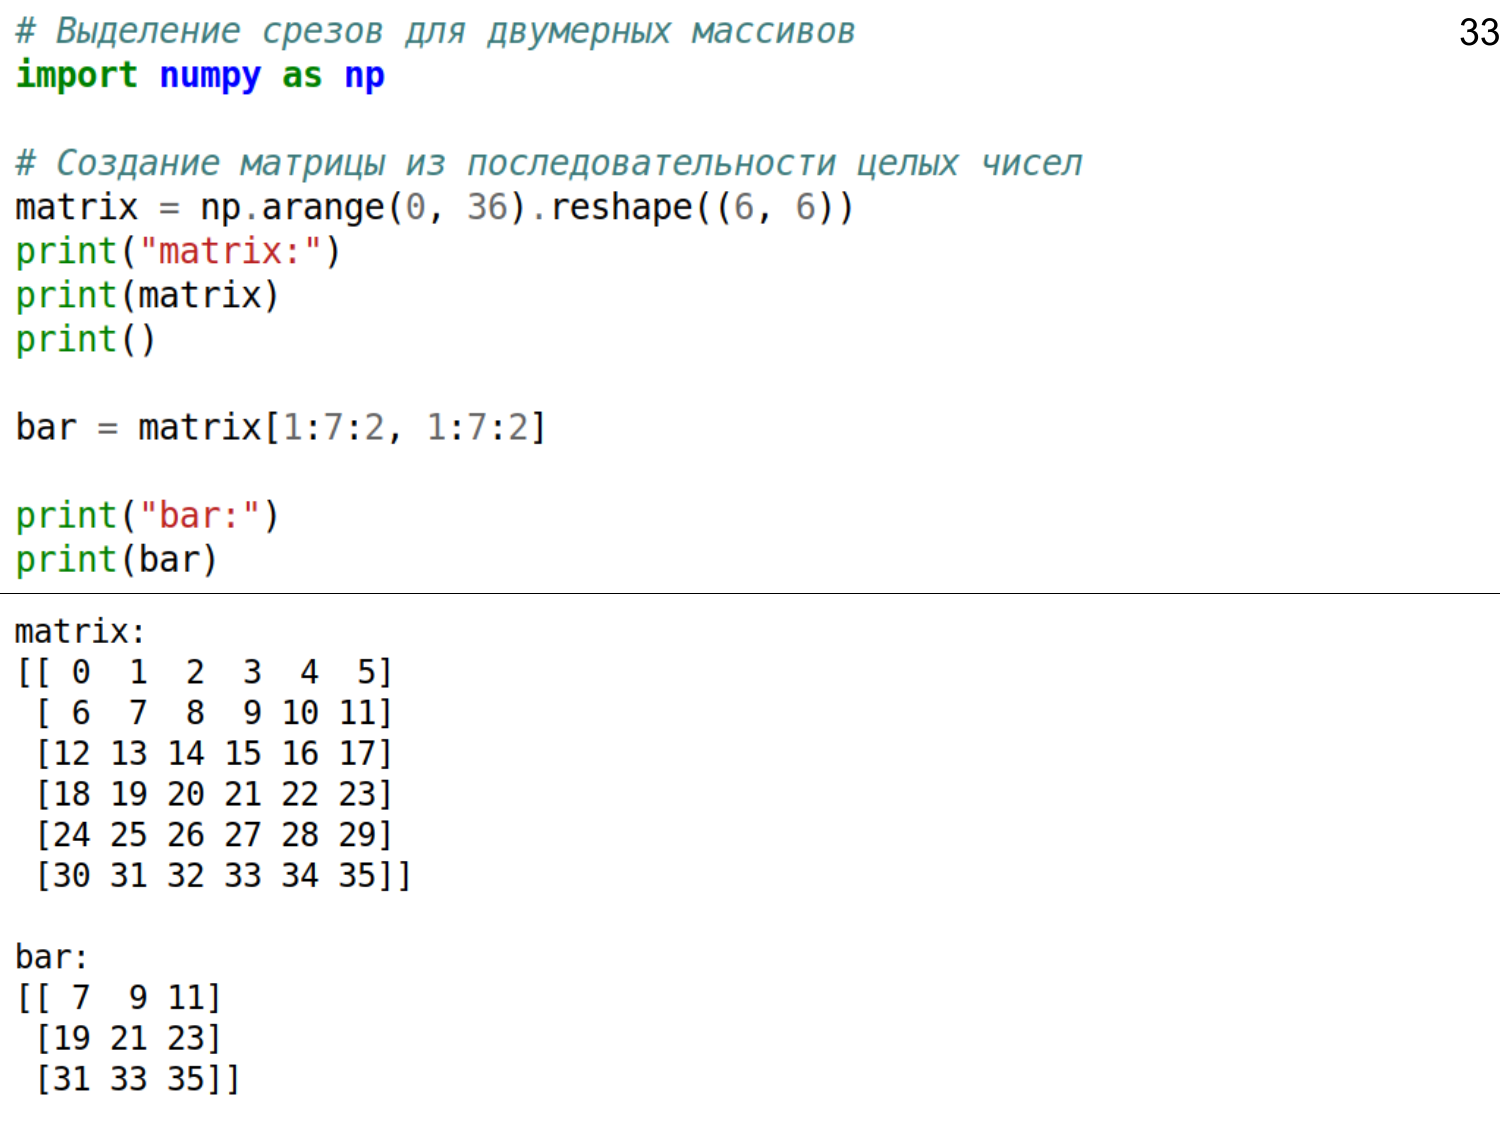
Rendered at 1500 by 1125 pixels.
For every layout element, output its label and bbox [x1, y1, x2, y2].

picture [5, 609, 417, 1115]
picture [5, 5, 1102, 591]
